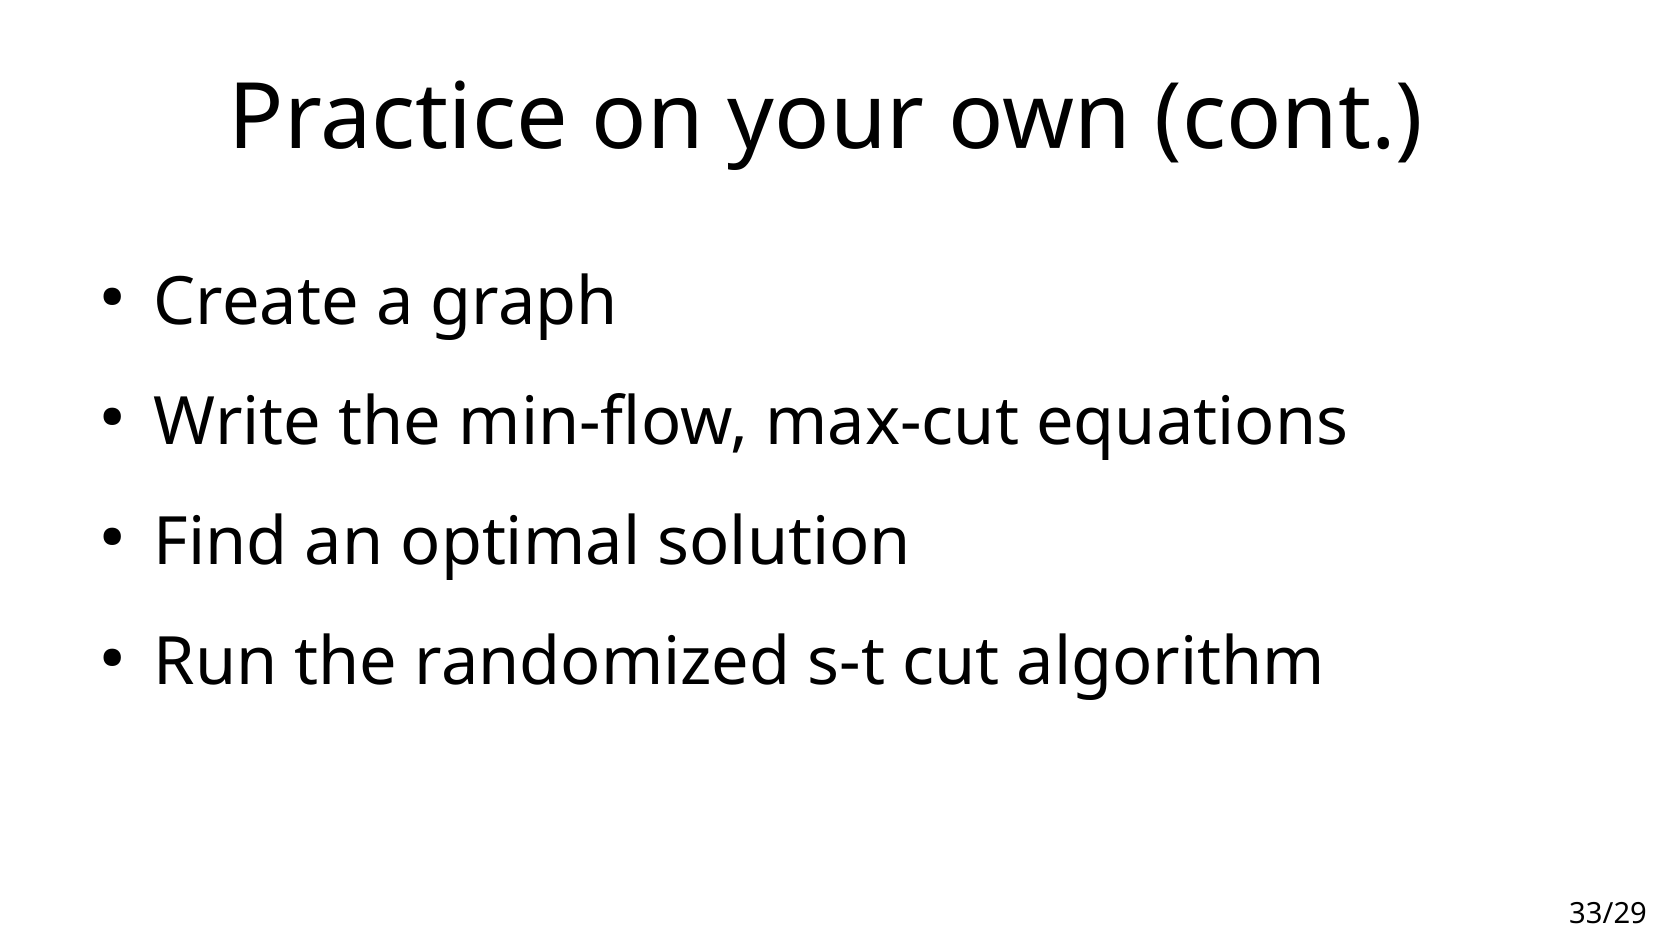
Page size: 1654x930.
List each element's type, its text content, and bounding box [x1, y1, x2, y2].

list Create a graph Write the min-flow, max-cut equations Find an optimal solution Run the randomized s-t cut algorithm [82, 252, 1571, 793]
title Practice on your own (cont.) [82, 1, 1571, 225]
